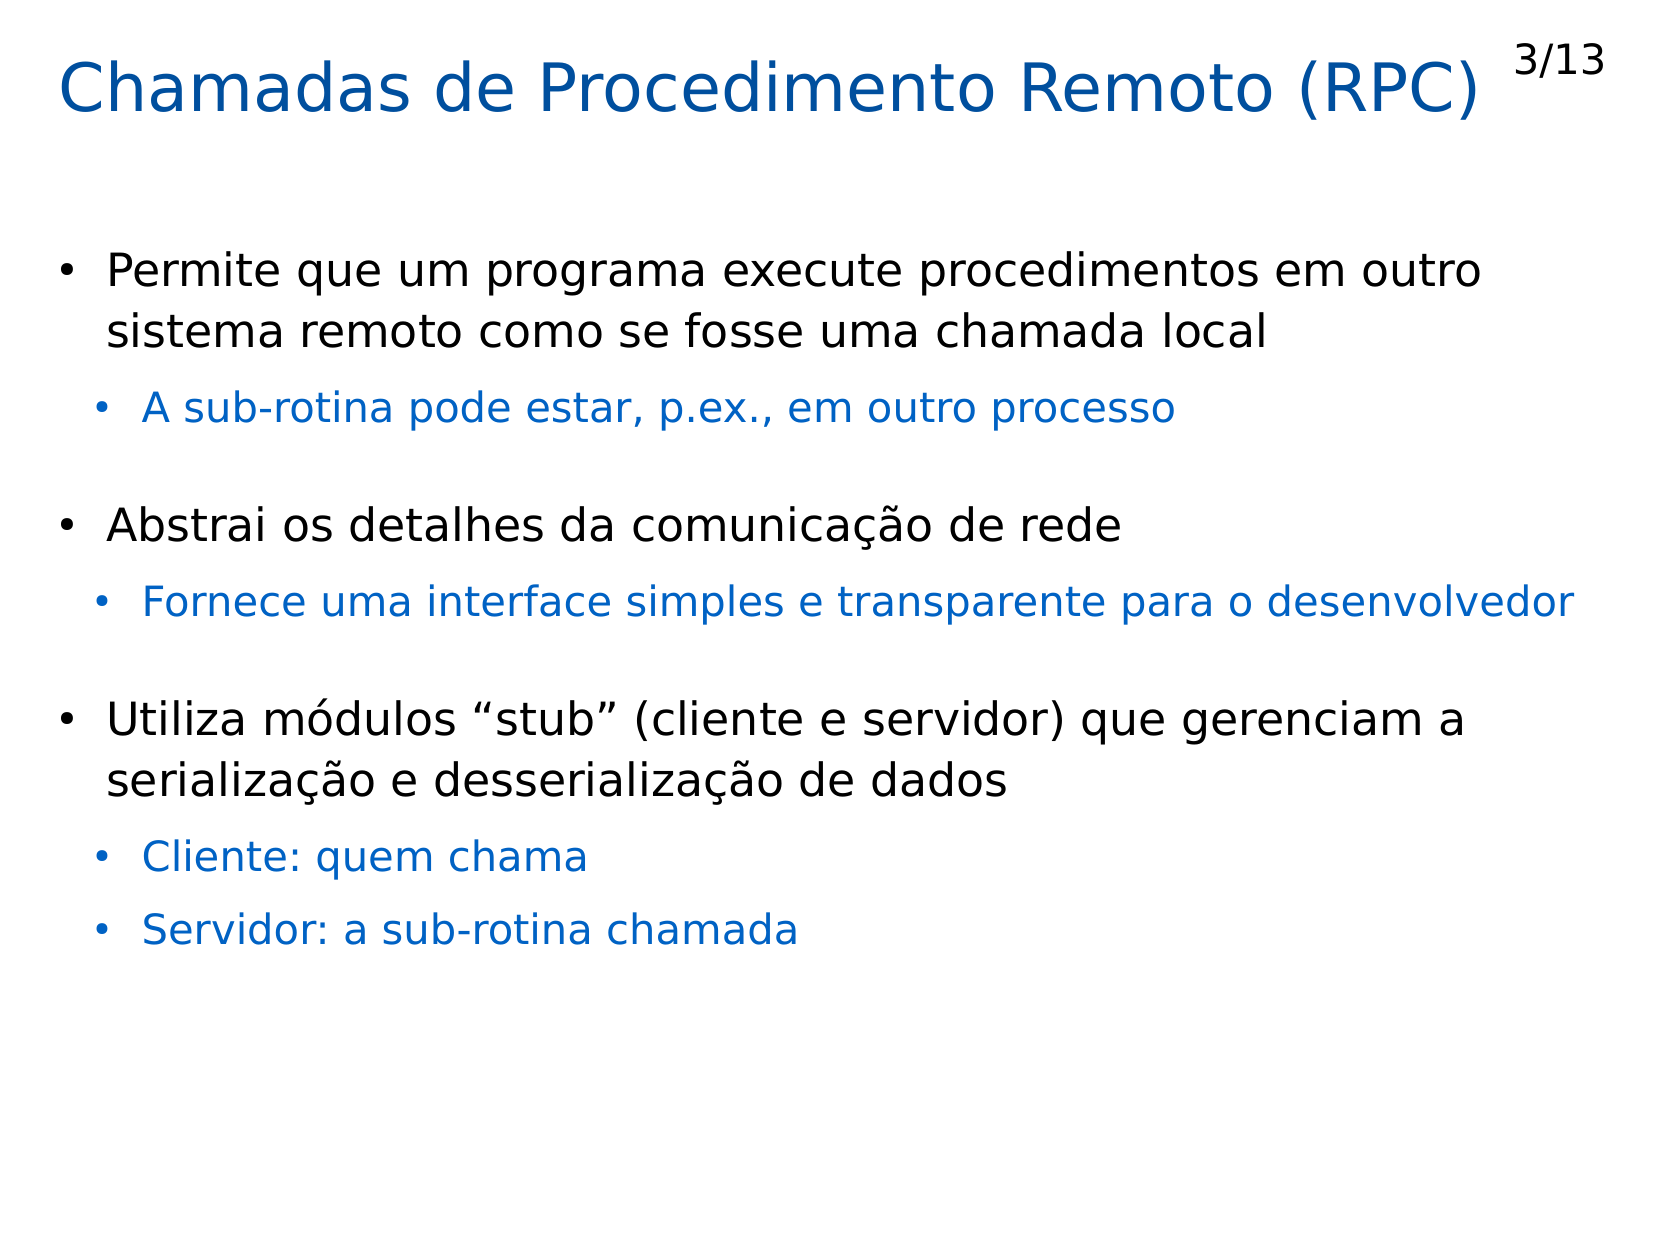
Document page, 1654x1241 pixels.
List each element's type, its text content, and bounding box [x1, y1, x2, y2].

list Permite que um programa execute procedimentos em outro sistema remoto como se fosse uma chamada local A sub-rotina pode estar, p.ex., em outro processo Abstrai os detalhes da comunicação de rede Fornece uma interface simples e transparente para o desenvolvedor Utiliza módulos “stub” (cliente e servidor) que gerenciam a serialização e desserialização de dados Cliente: quem chama Servidor: a sub-rotina chamada [59, 236, 1595, 1211]
title Chamadas de Procedimento Remoto (RPC) [59, 10, 1506, 167]
